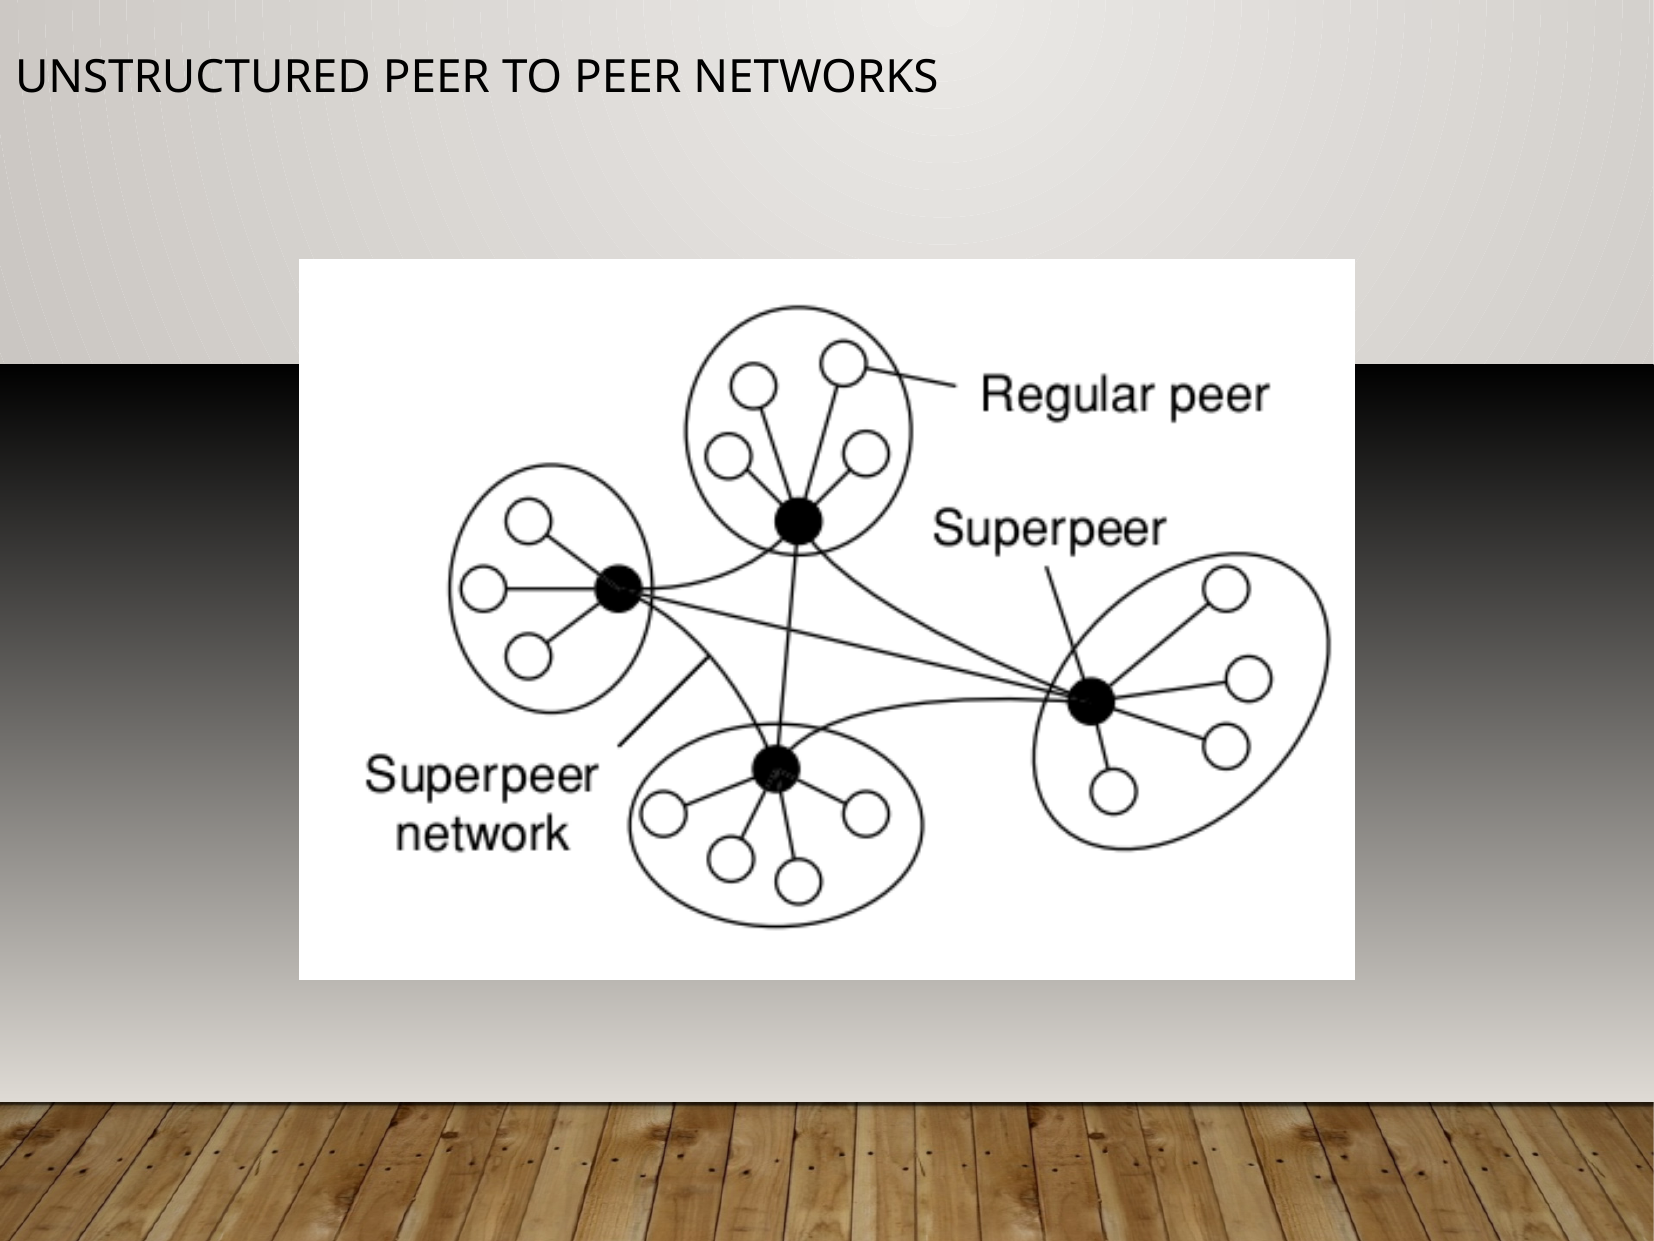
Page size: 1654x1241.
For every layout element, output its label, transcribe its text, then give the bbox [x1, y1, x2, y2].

picture [299, 259, 1355, 980]
title Unstructured Peer to Peer networks [0, 45, 1654, 260]
